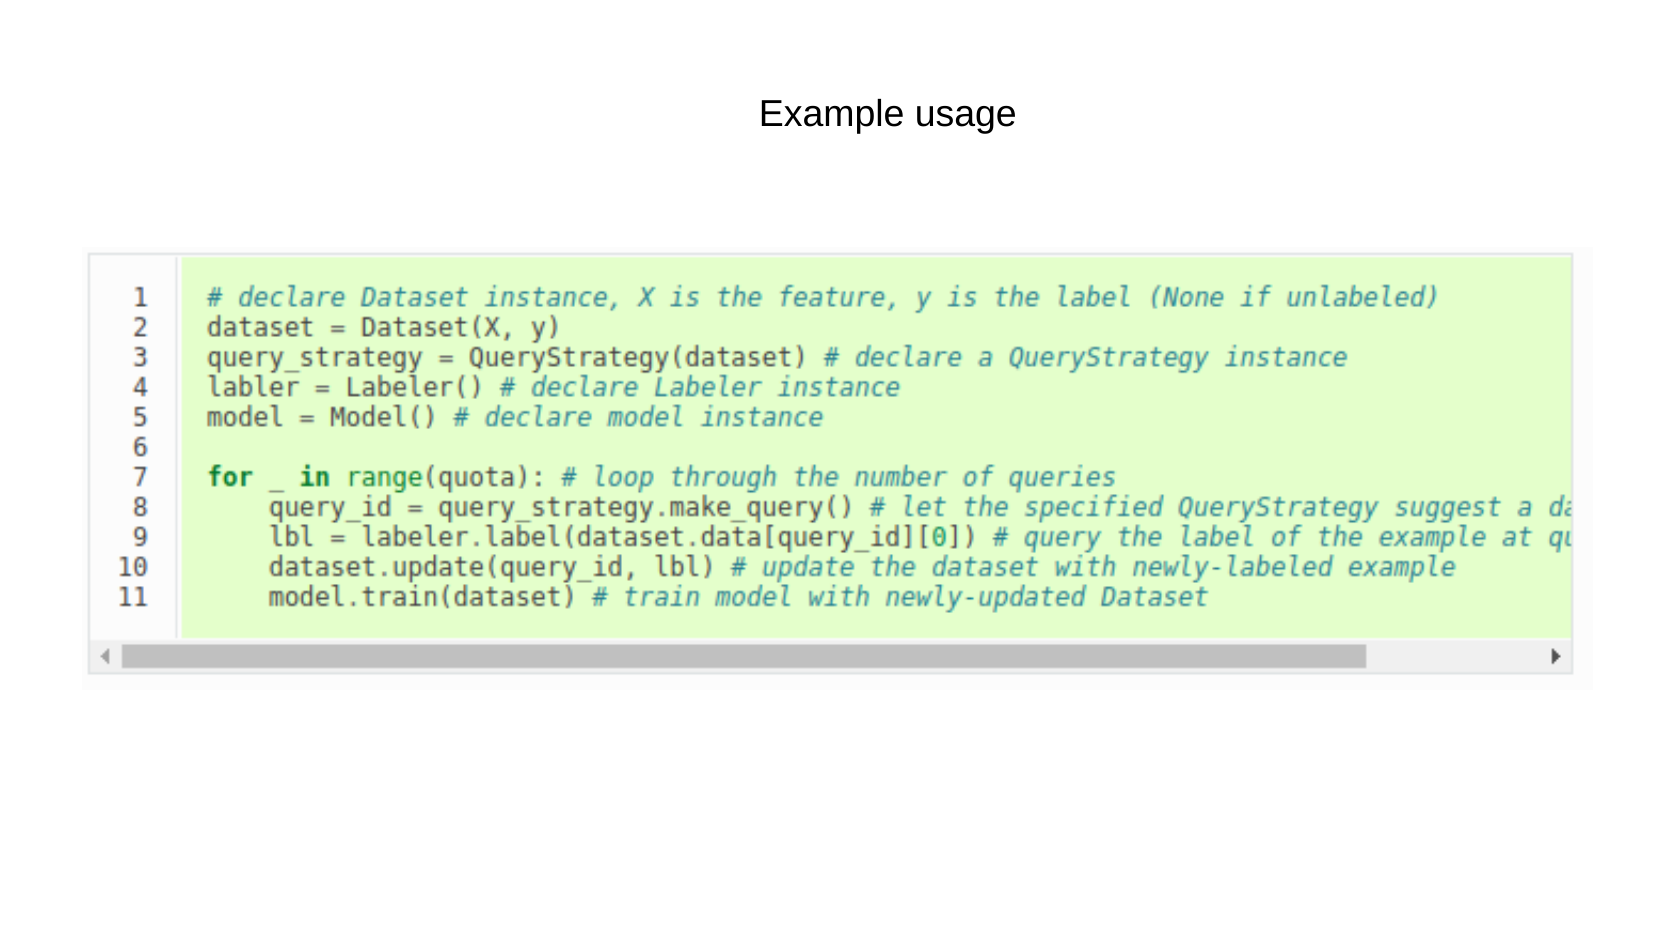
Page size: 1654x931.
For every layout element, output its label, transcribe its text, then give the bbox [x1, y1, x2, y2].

picture [82, 247, 1593, 690]
text_box Example usage [744, 84, 1032, 142]
